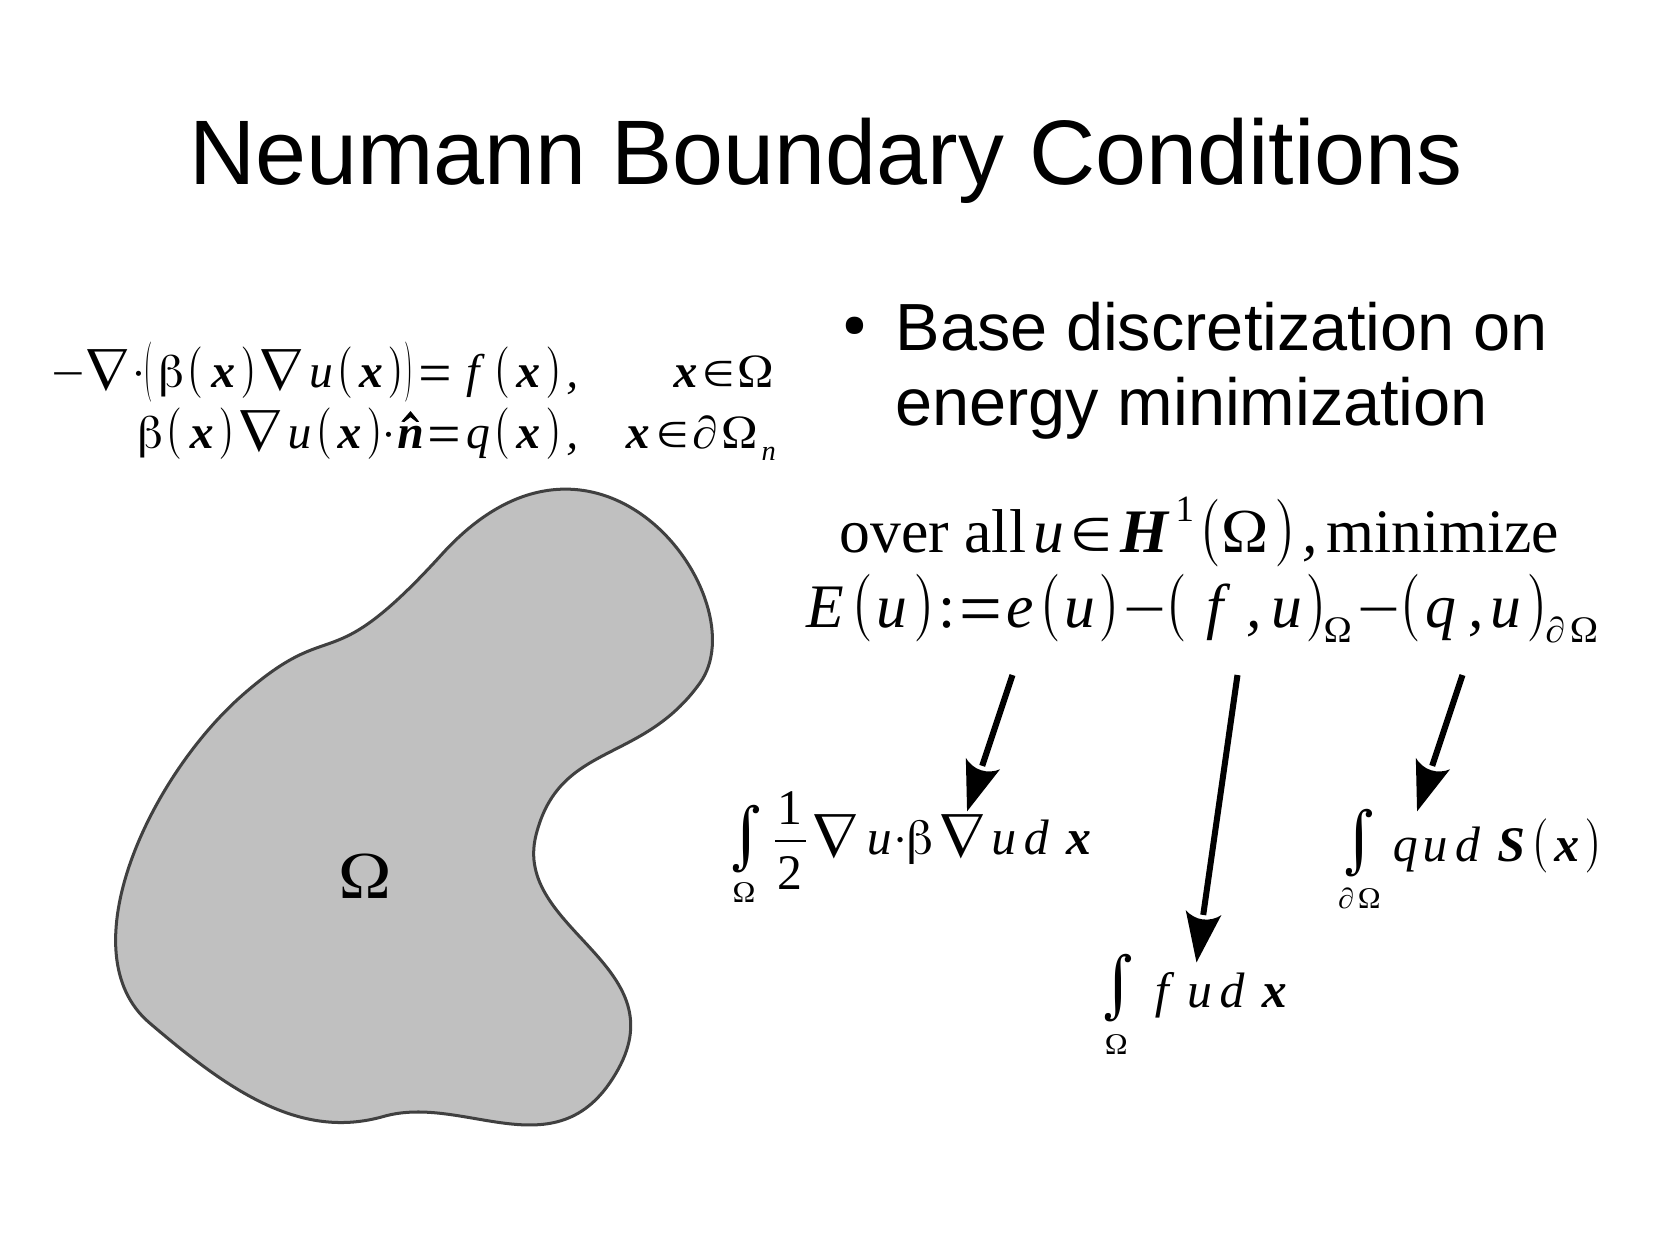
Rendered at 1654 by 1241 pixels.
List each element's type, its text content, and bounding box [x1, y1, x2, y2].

chart [320, 839, 411, 915]
list Base discretization on energy minimization [825, 290, 1568, 487]
chart [1325, 806, 1613, 915]
chart [787, 487, 1613, 650]
text_box [115, 489, 713, 1125]
chart [712, 779, 1102, 909]
chart [1085, 952, 1298, 1061]
title Neumann Boundary Conditions [82, 49, 1571, 257]
chart [37, 337, 788, 467]
